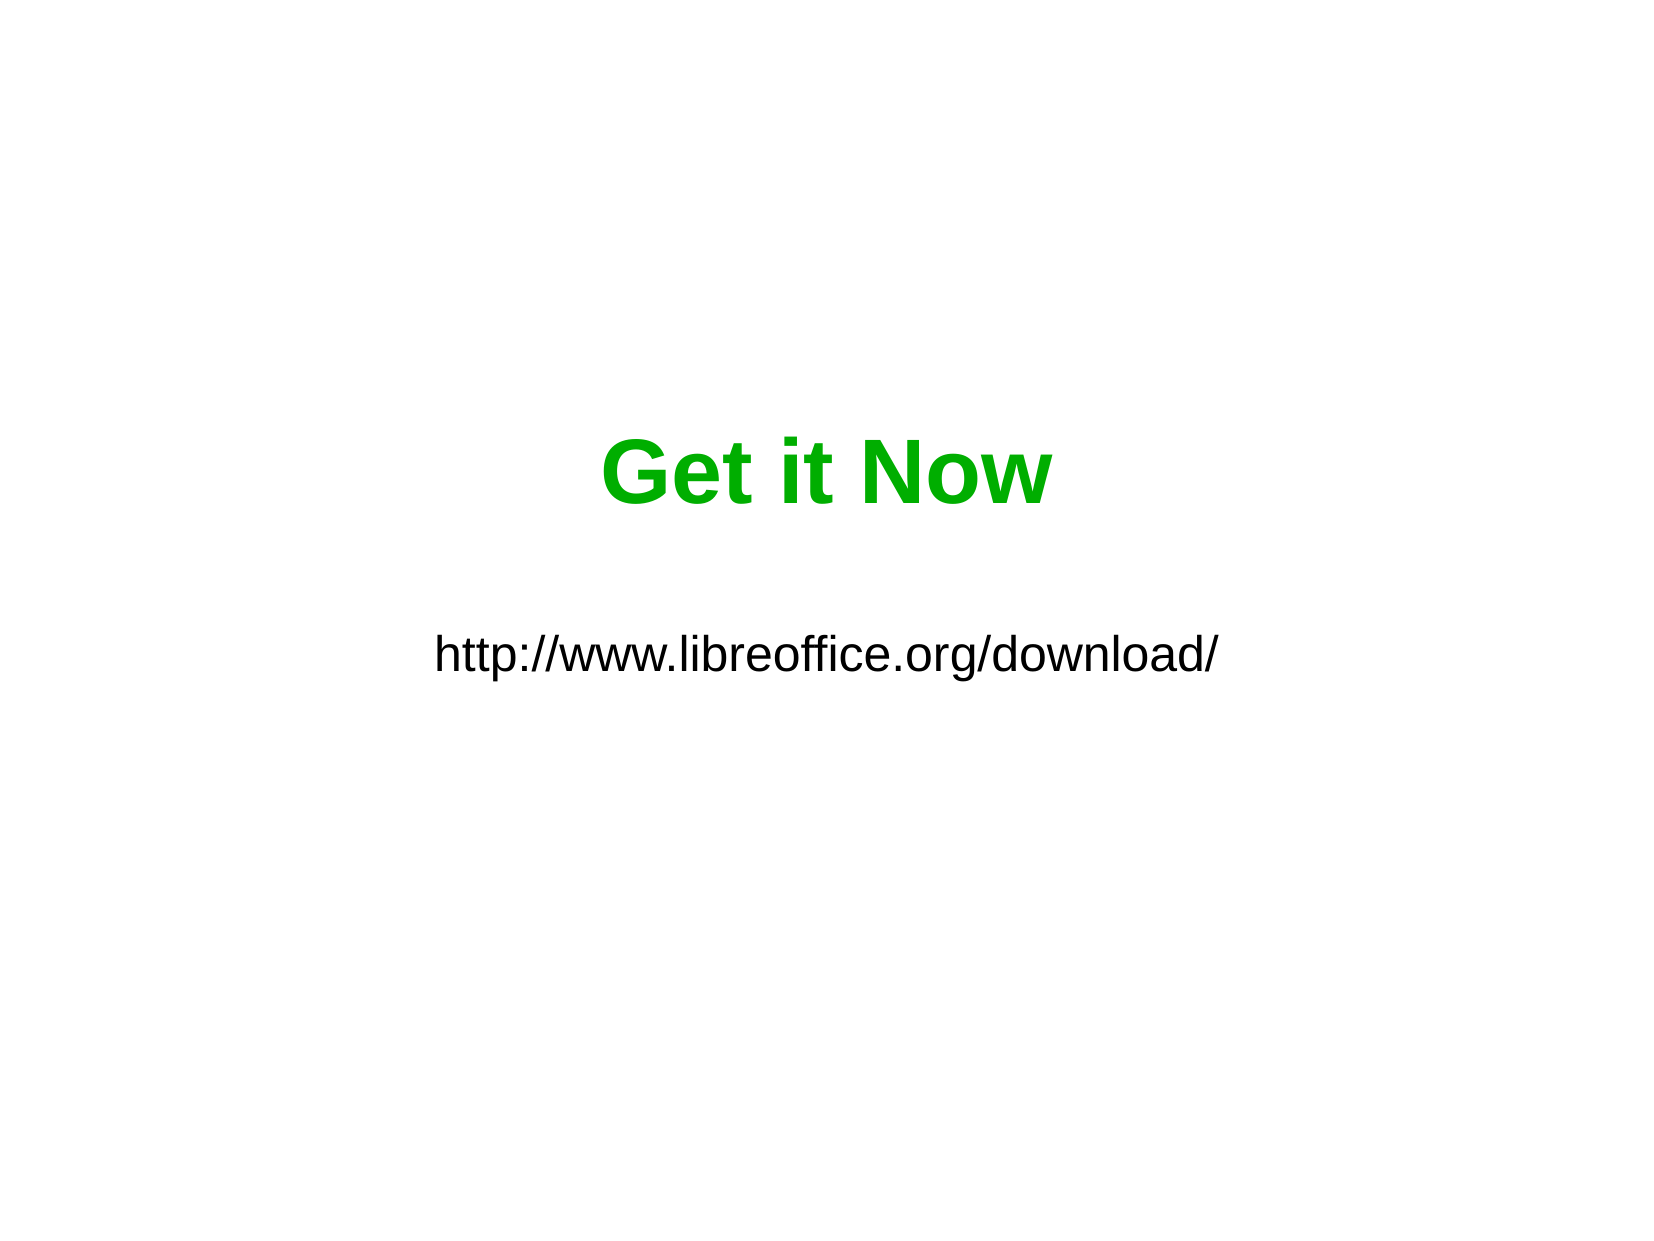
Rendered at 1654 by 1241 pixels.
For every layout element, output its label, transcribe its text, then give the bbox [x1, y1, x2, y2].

subtitle Get it Now http://www.libreoffice.org/download/ [82, 49, 1571, 1109]
